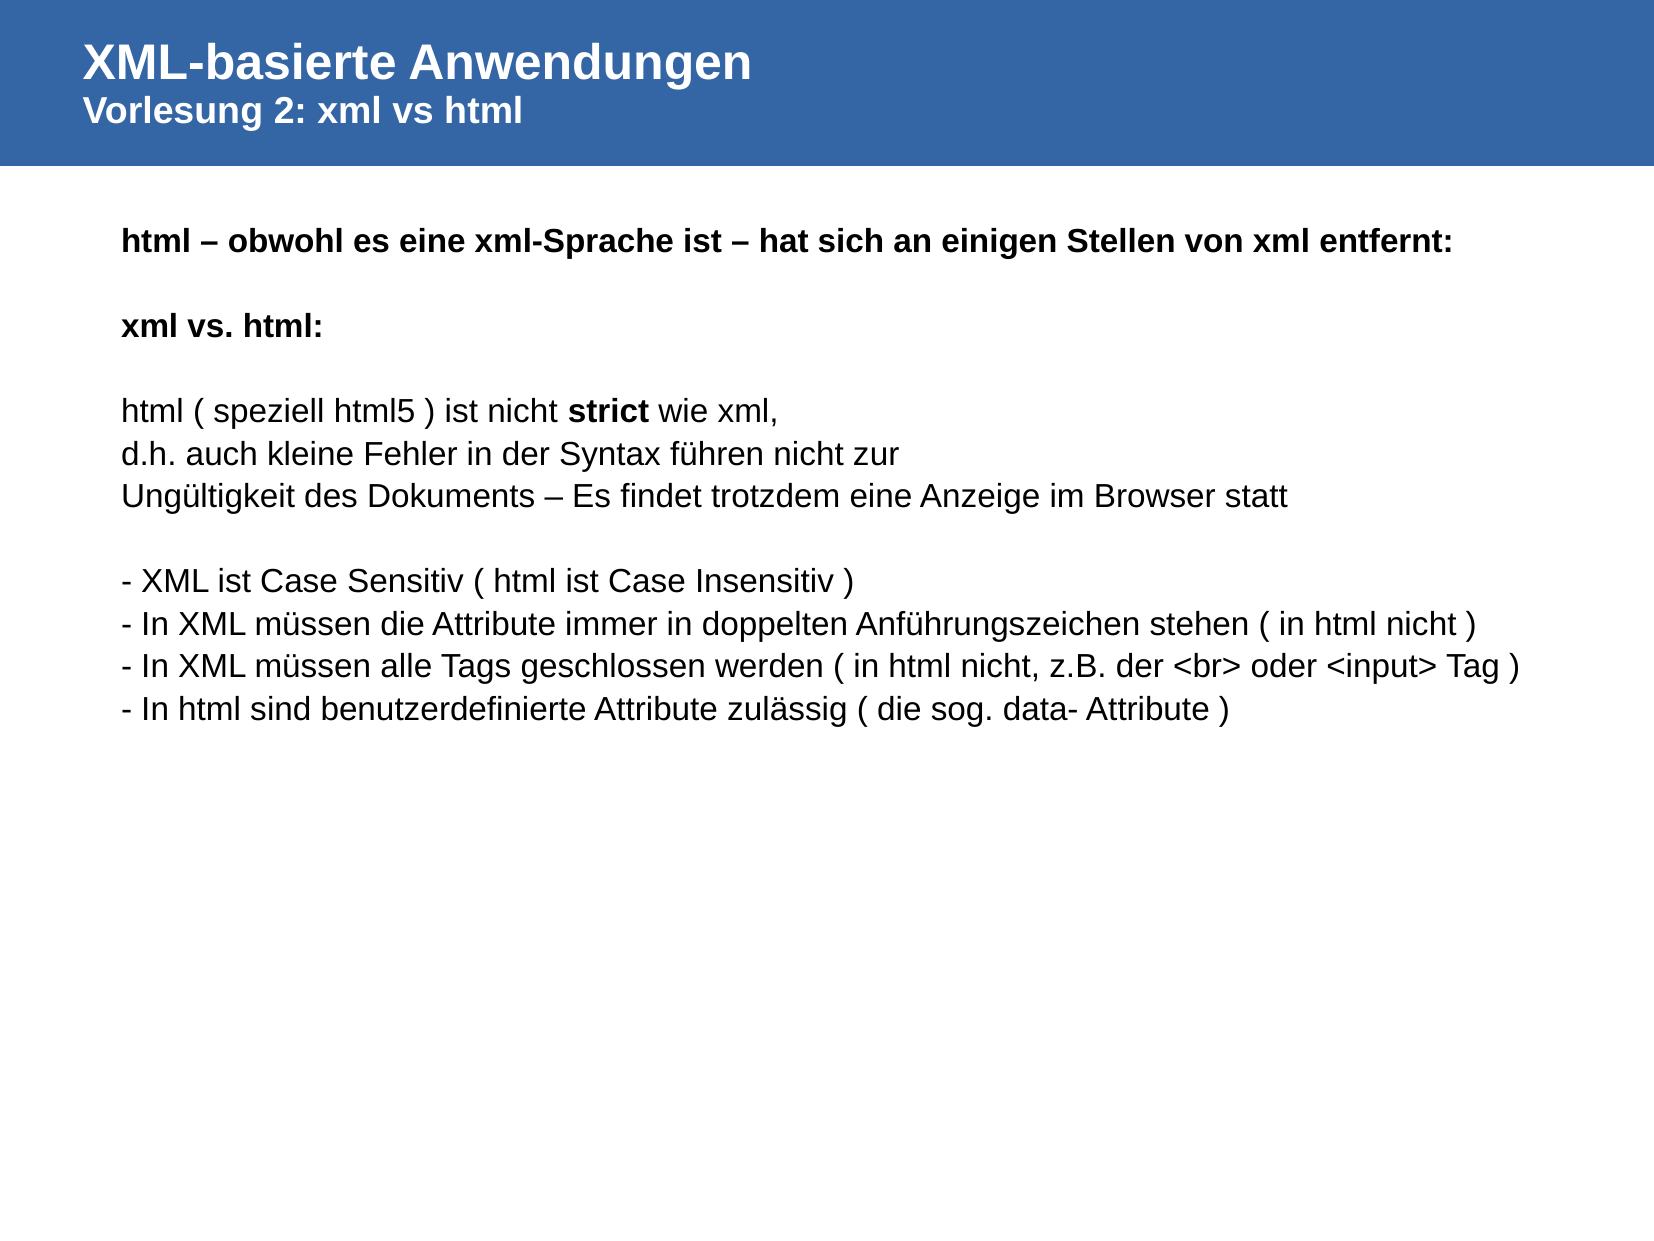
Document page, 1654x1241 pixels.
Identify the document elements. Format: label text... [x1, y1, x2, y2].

text_box html – obwohl es eine xml-Sprache ist – hat sich an einigen Stellen von xml entfernt: xml vs. html: html ( speziell html5 ) ist nicht strict wie xml, d.h. auch kleine Fehler in der Syntax führen nicht zur Ungültigkeit des Dokuments – Es findet trotzdem eine Anzeige im Browser statt - XML ist Case Sensitiv ( html ist Case Insensitiv ) - In XML müssen die Attribute immer in doppelten Anführungszeichen stehen ( in html nicht ) - In XML müssen alle Tags geschlossen werden ( in html nicht, z.B. der <br> oder <input> Tag ) - In html sind benutzerdefinierte Attribute zulässig ( die sog. data- Attribute ) [106, 209, 1623, 1123]
title XML-basierte Anwendungen Vorlesung 2: xml vs html [82, 0, 1571, 166]
